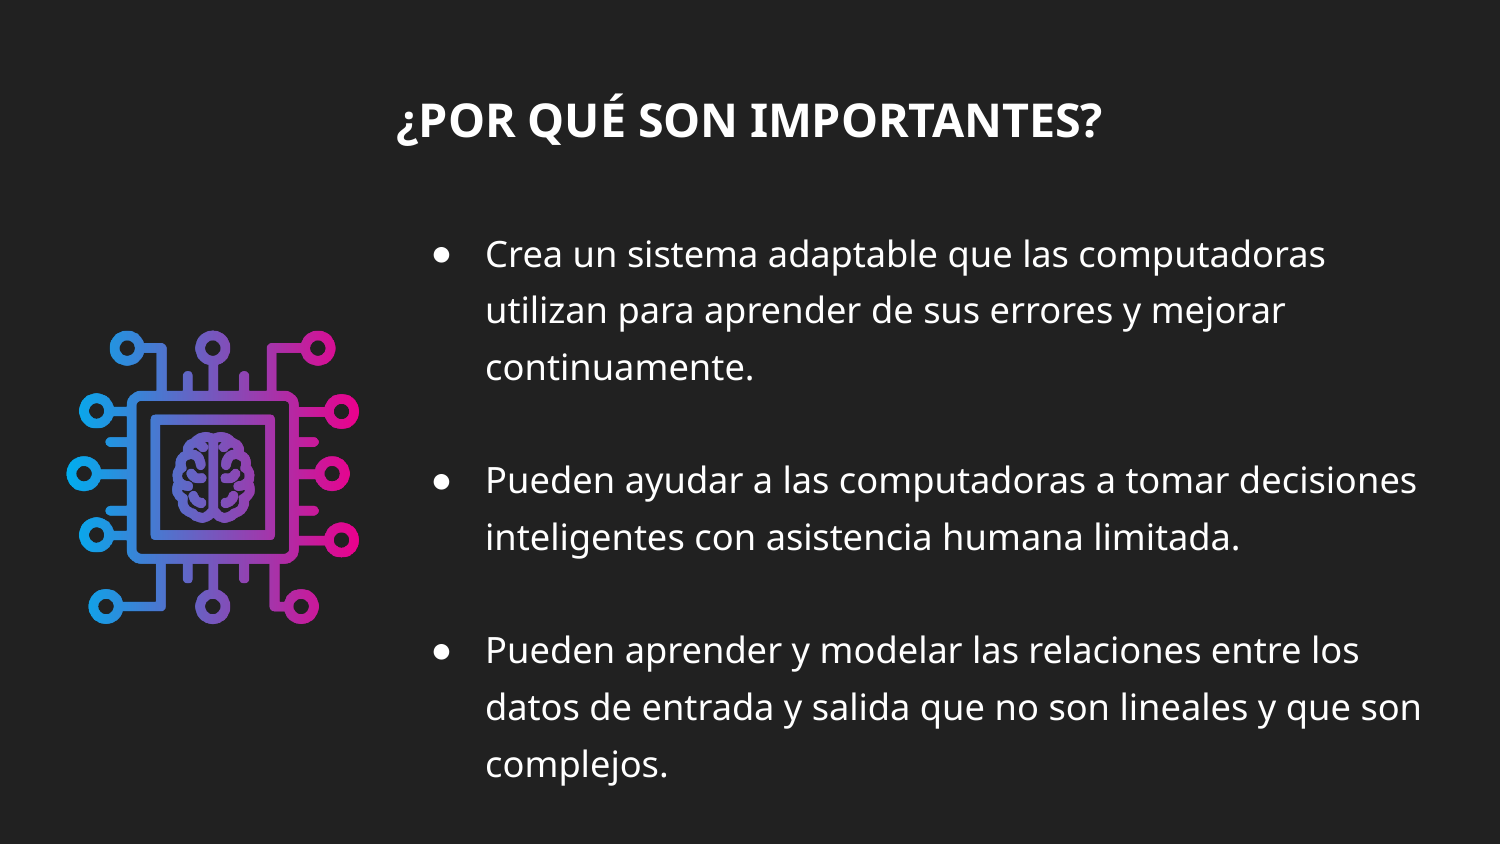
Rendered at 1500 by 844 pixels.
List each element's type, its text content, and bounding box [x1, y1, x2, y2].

title ¿POR QUÉ SON IMPORTANTES? [51, 72, 1449, 167]
list Crea un sistema adaptable que las computadoras utilizan para aprender de sus errores y mejorar continuamente. Pueden ayudar a las computadoras a tomar decisiones inteligentes con asistencia humana limitada. Pueden aprender y modelar las relaciones entre los datos de entrada y salida que no son lineales y que son complejos. [397, 206, 1474, 810]
picture [51, 315, 374, 639]
